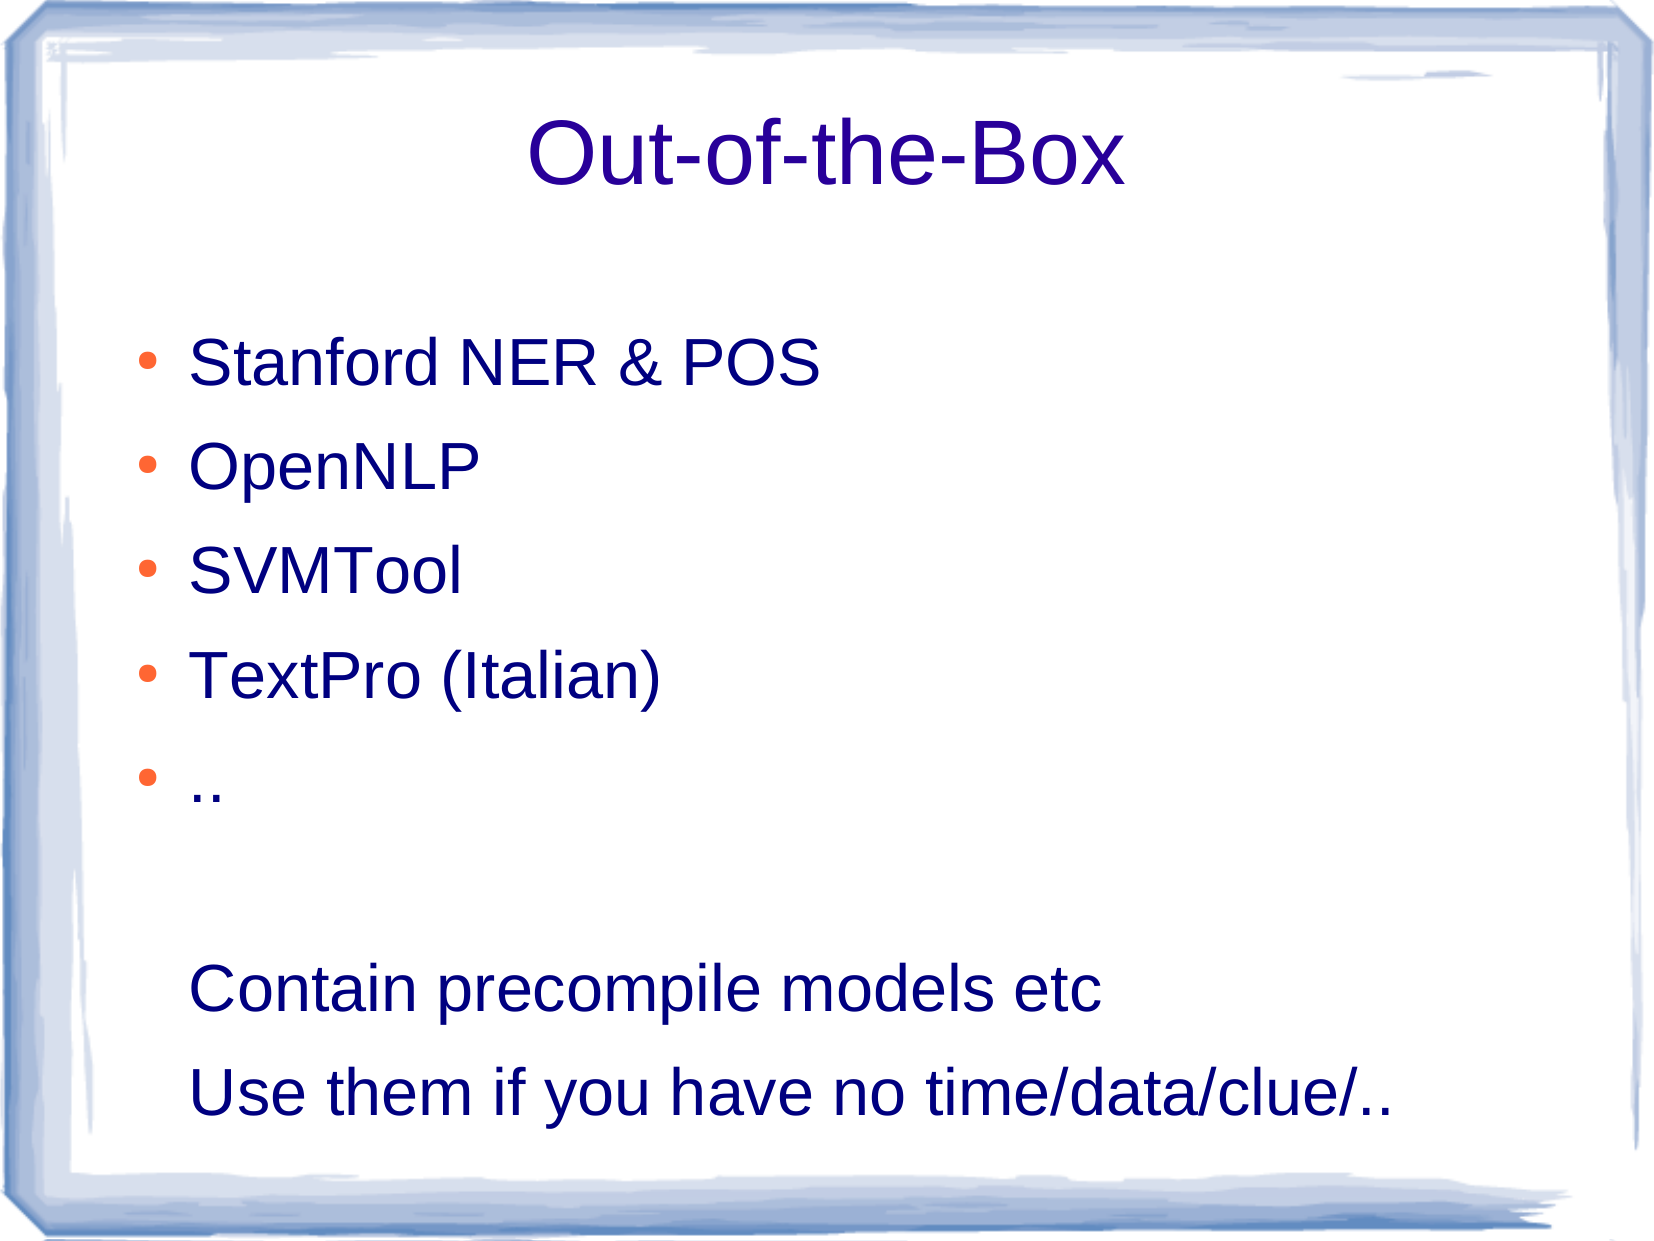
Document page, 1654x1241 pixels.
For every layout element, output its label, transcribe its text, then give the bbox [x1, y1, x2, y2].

list Stanford NER & POS OpenNLP SVMTool TextPro (Italian) .. Contain precompile models etc Use them if you have no time/data/clue/.. [118, 324, 1571, 1146]
title Out-of-the-Box [82, 56, 1571, 250]
picture [0, 0, 1654, 1241]
